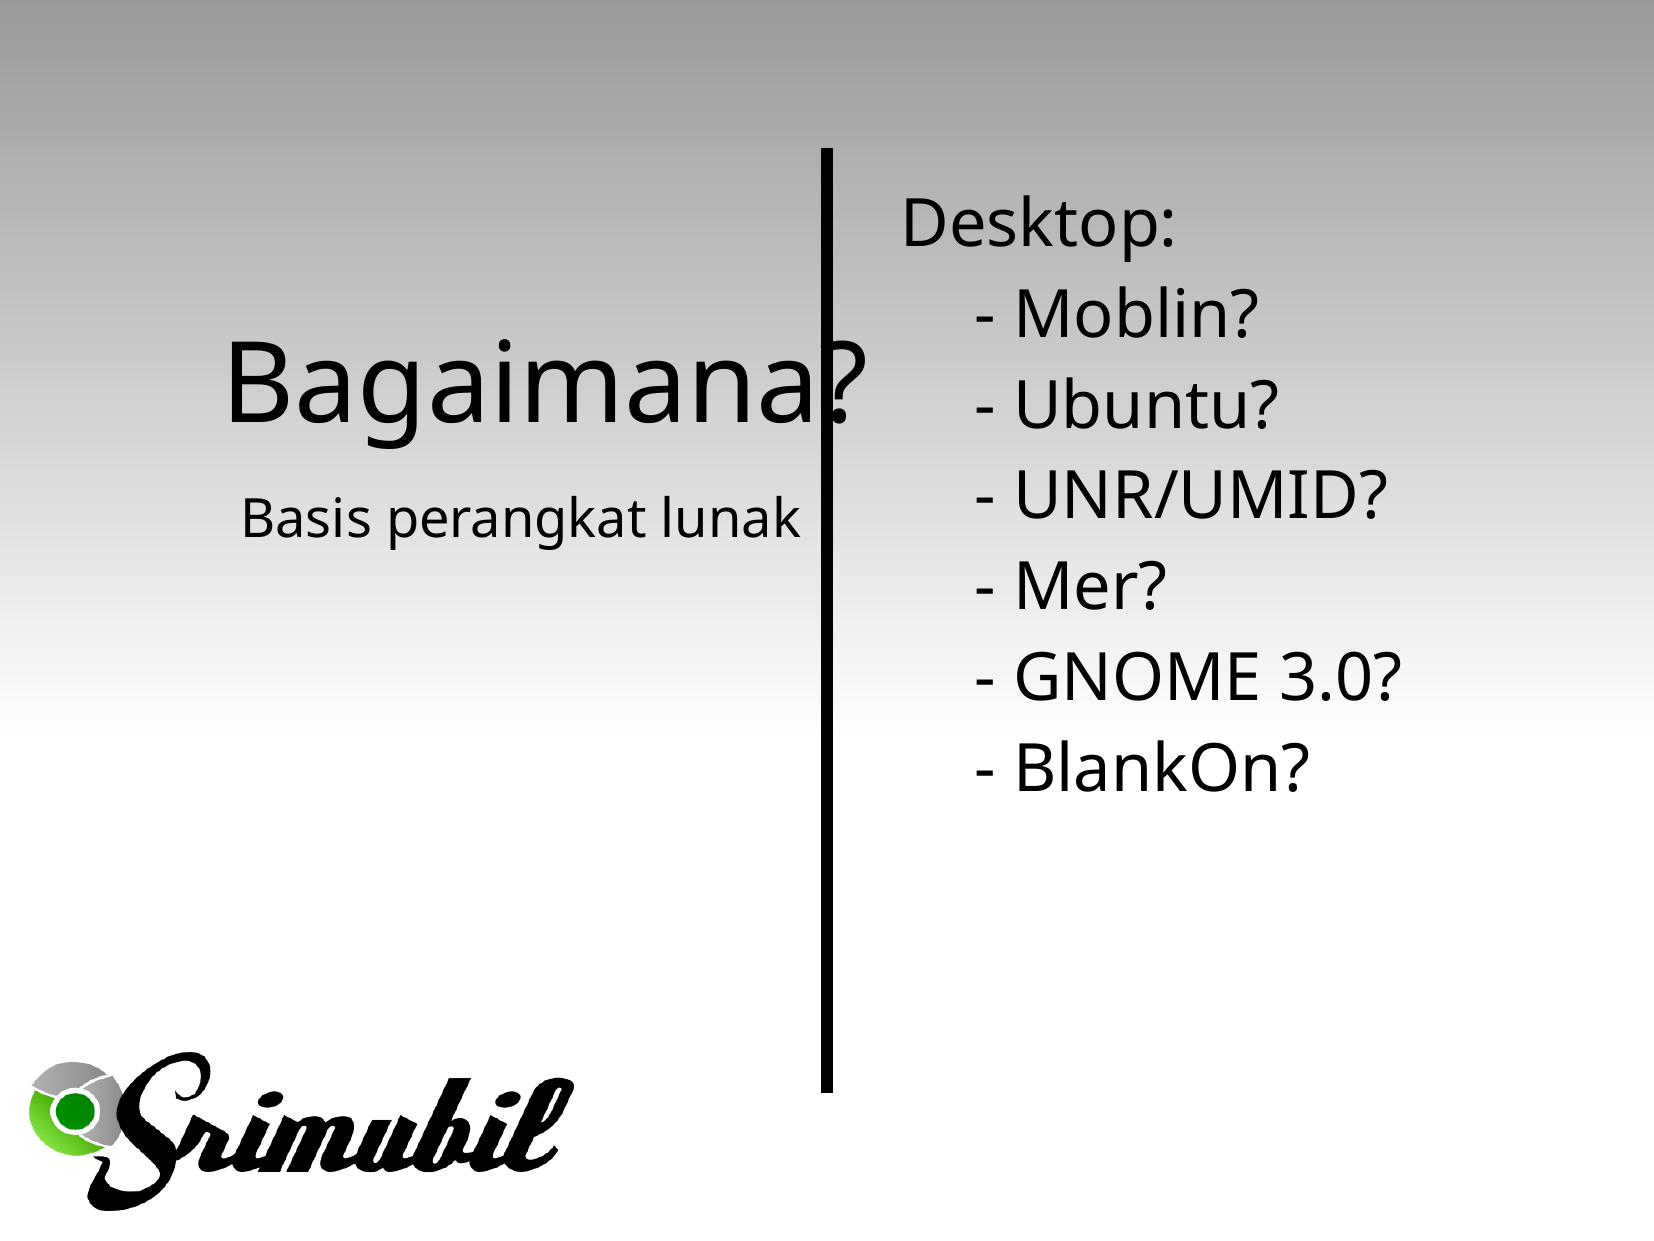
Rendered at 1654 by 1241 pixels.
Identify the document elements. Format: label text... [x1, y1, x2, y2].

text_box Desktop: - Moblin? - Ubuntu? - UNR/UMID? - Mer? - GNOME 3.0? - BlankOn? [885, 167, 1536, 1093]
text_box Basis perangkat lunak [225, 472, 756, 555]
picture [29, 1052, 574, 1211]
text_box Bagaimana? [206, 295, 791, 451]
